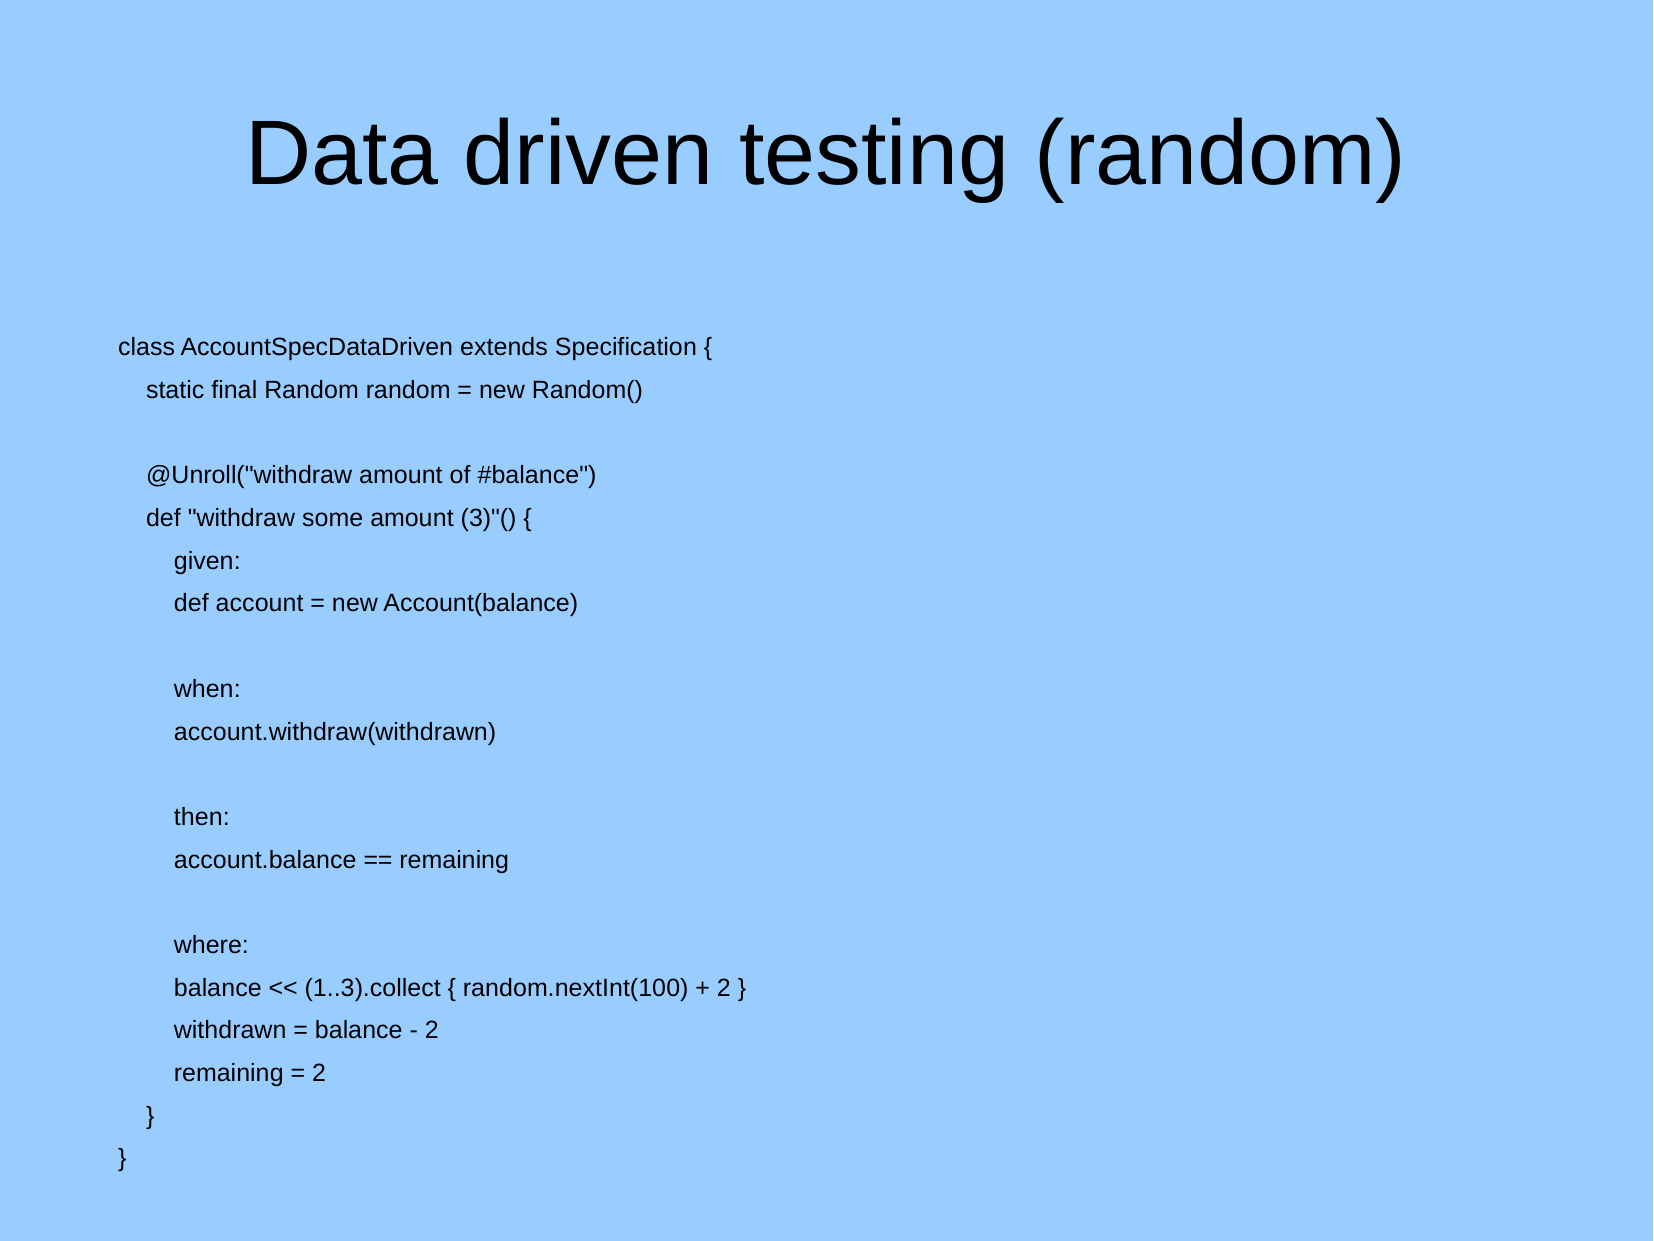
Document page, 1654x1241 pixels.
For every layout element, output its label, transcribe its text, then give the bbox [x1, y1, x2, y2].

list class AccountSpecDataDriven extends Specification { static final Random random = new Random() @Unroll("withdraw amount of #balance") def "withdraw some amount (3)"() { given: def account = new Account(balance) when: account.withdraw(withdrawn) then: account.balance == remaining where: balance << (1..3).collect { random.nextInt(100) + 2 } withdrawn = balance - 2 remaining = 2 } } [82, 290, 1571, 1186]
title Data driven testing (random) [82, 49, 1571, 257]
